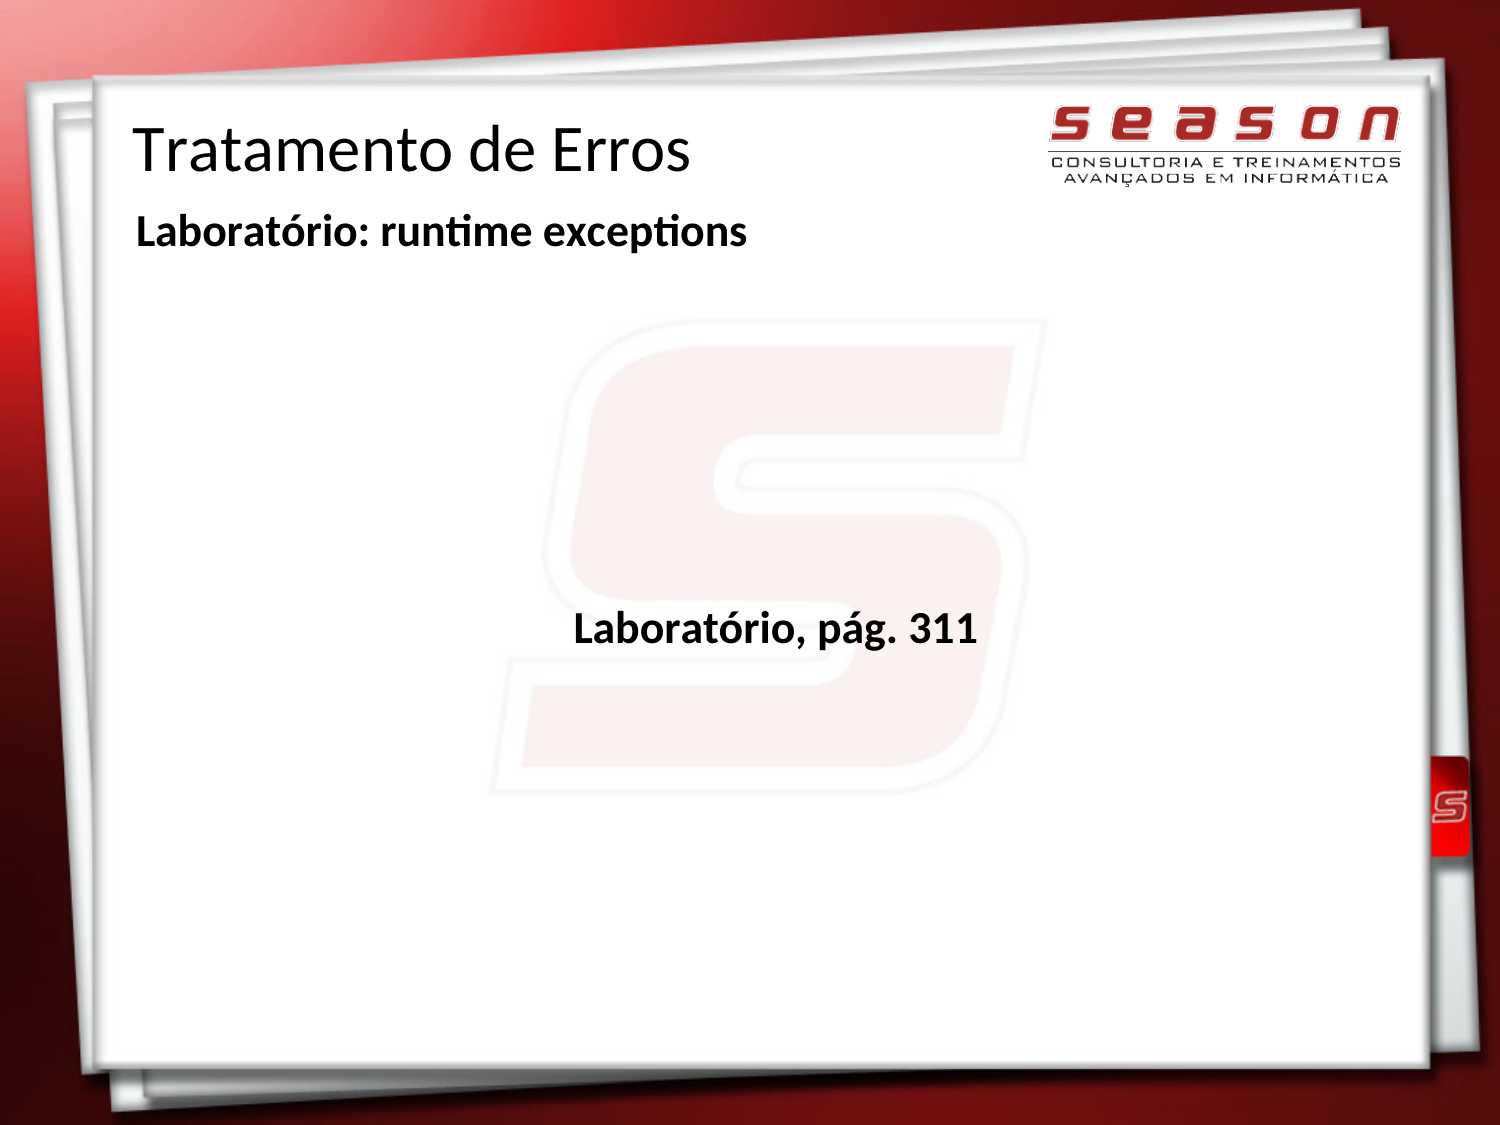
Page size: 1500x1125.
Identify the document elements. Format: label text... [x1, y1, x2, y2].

text_box Laboratório: runtime exceptions [119, 200, 1240, 256]
text_box Laboratório, pág. 311 [207, 357, 1328, 894]
title Tratamento de Erros [118, 33, 1394, 257]
picture [0, 0, 1500, 1125]
